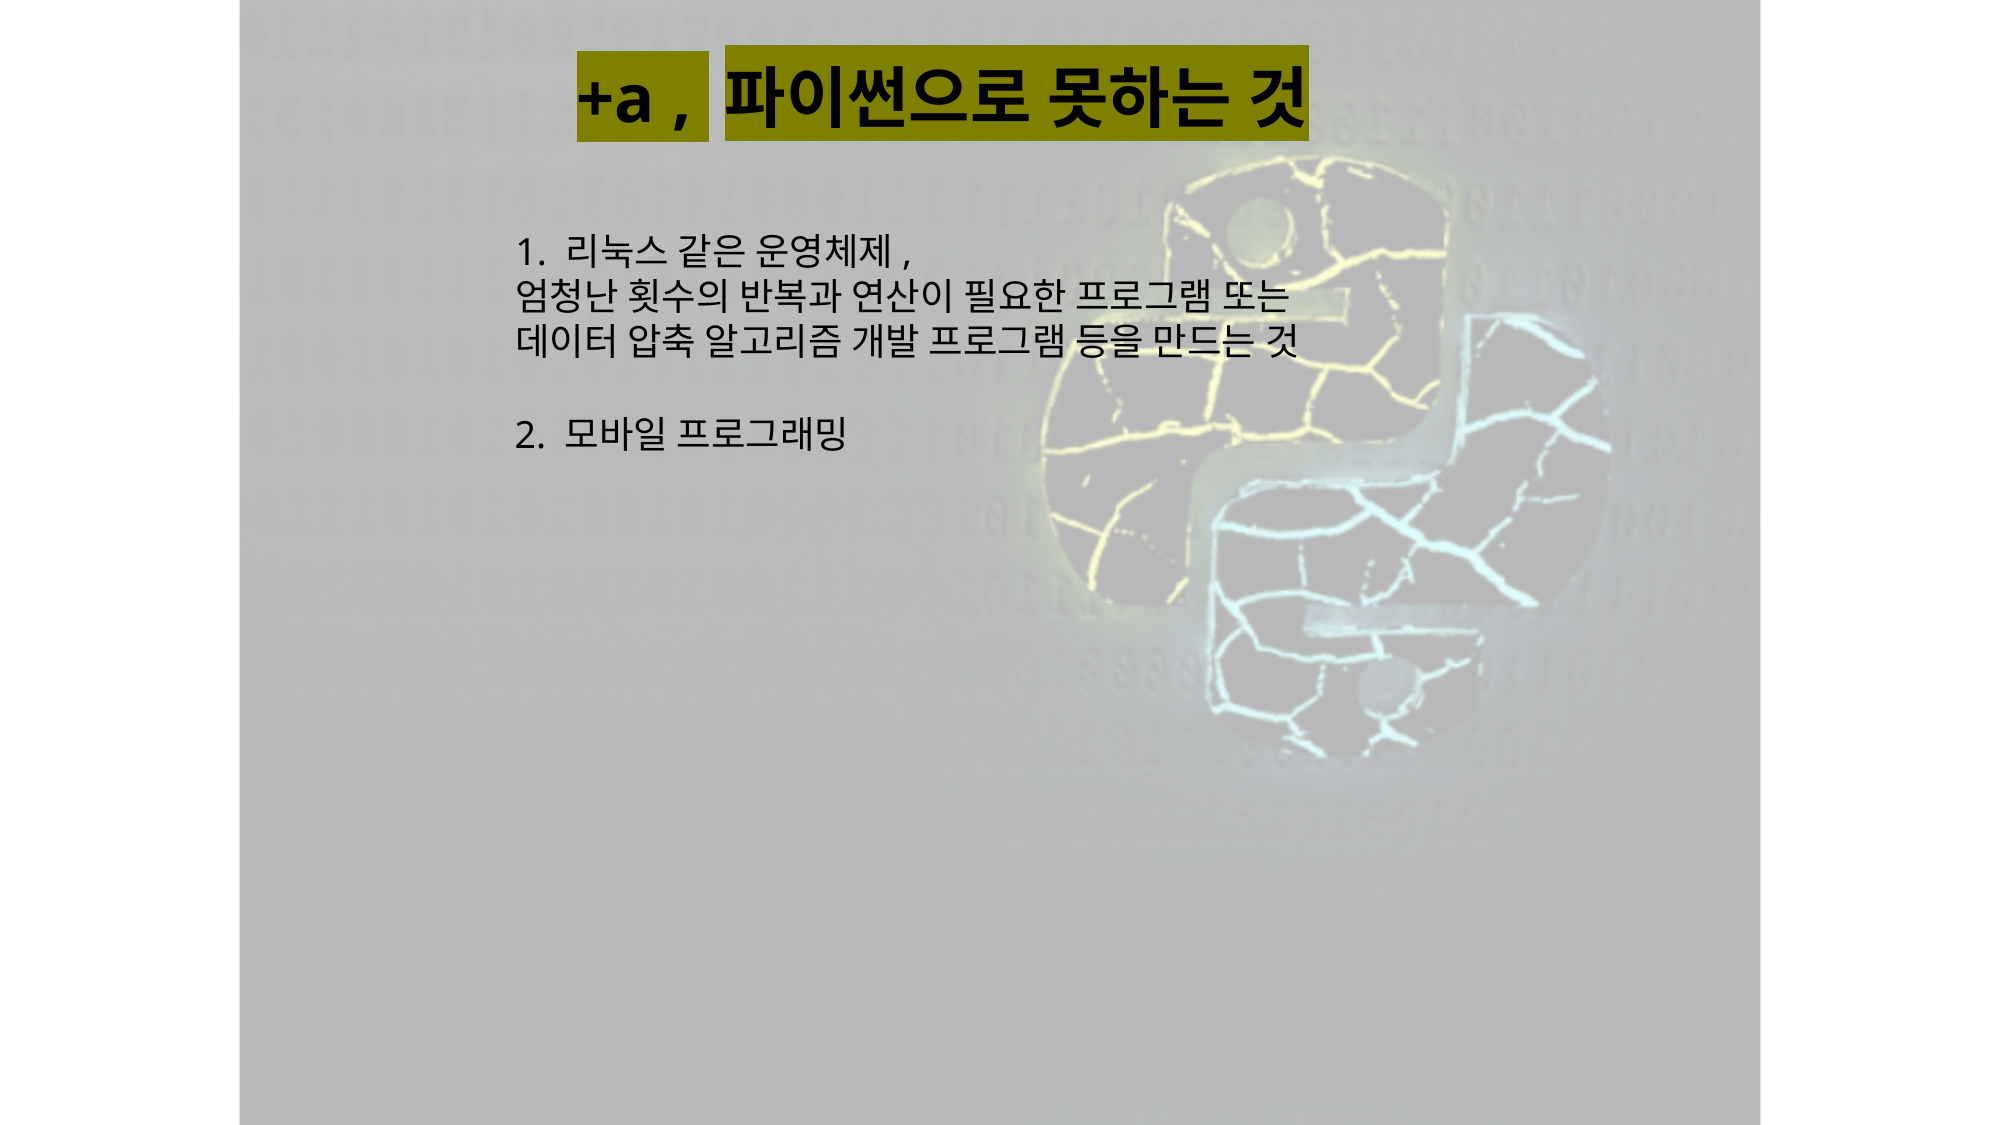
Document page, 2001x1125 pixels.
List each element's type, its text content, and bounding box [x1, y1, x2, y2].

text_box 1. 리눅스 같은 운영체제, 엄청난 횟수의 반복과 연산이 필요한 프로그램 또는 데이터 압축 알고리즘 개발 프로그램 등을 만드는 것 [500, 220, 1622, 372]
text_box +a , 파이썬으로 못하는 것 [561, 47, 1406, 144]
text_box [35, 0, 1897, 1125]
text_box 2. 모바일 프로그래밍 [499, 403, 950, 465]
